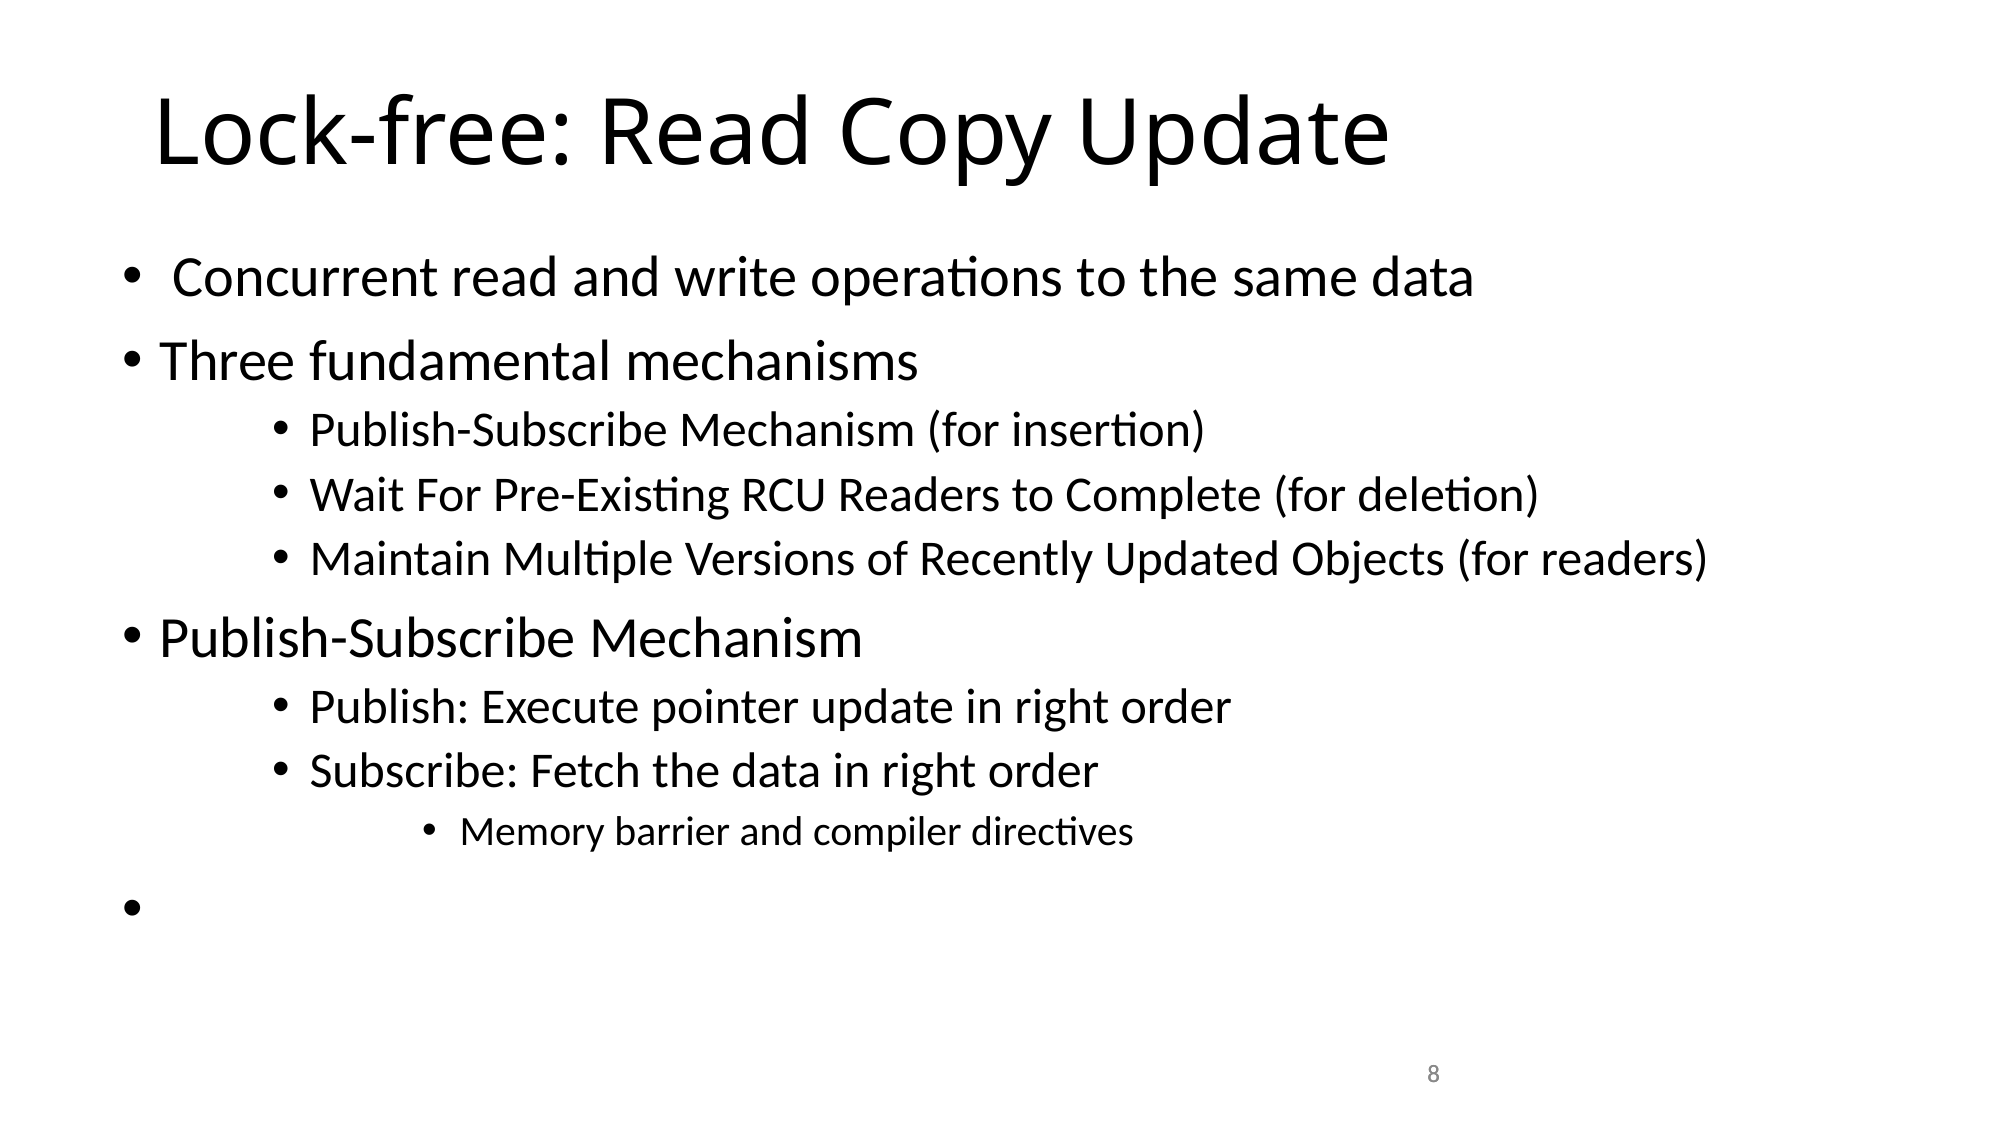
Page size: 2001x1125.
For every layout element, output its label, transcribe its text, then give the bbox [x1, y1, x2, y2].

list Concurrent read and write operations to the same data Three fundamental mechanisms Publish-Subscribe Mechanism (for insertion) Wait For Pre-Existing RCU Readers to Complete (for deletion) Maintain Multiple Versions of Recently Updated Objects (for readers) Publish-Subscribe Mechanism Publish: Execute pointer update in right order Subscribe: Fetch the data in right order Memory barrier and compiler directives [107, 238, 1863, 1014]
title Lock-free: Read Copy Update [137, 59, 1842, 210]
text_box [1412, 1042, 1863, 1103]
